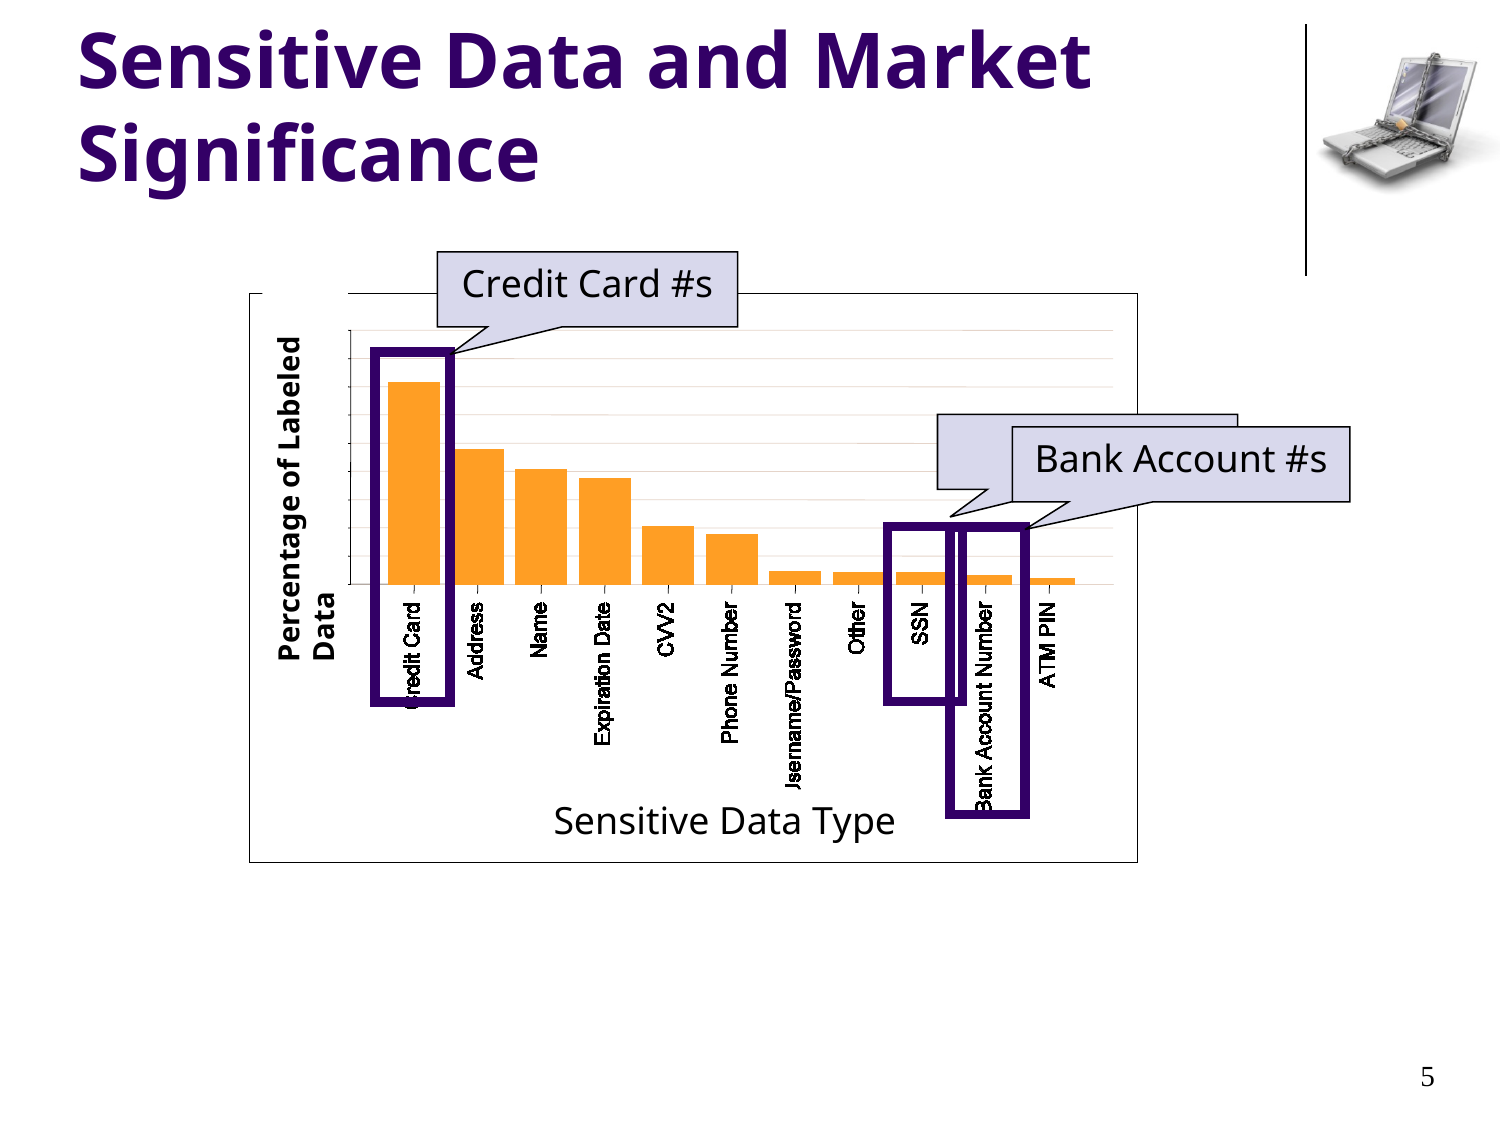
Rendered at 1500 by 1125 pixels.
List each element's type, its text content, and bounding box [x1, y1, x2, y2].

text_box [979, 691, 992, 700]
text_box [388, 382, 440, 585]
text_box [911, 632, 928, 645]
text_box [725, 634, 737, 650]
text_box [534, 615, 547, 631]
text_box [467, 655, 483, 680]
text_box [721, 731, 738, 743]
text_box [1039, 624, 1055, 636]
text_box [833, 572, 883, 585]
text_box [721, 664, 738, 676]
text_box Sensitive Data Type [537, 789, 913, 850]
text_box [471, 602, 483, 612]
text_box Bank Account #s [1012, 426, 1350, 530]
text_box [455, 449, 504, 585]
text_box Credit Card #s [437, 251, 738, 355]
text_box [979, 777, 992, 787]
text_box [595, 602, 610, 620]
text_box [642, 526, 694, 585]
text_box [896, 572, 945, 585]
text_box [725, 696, 737, 706]
text_box [404, 653, 420, 663]
text_box [1030, 578, 1075, 585]
text_box [979, 652, 992, 661]
text_box [1039, 618, 1055, 622]
text_box [579, 478, 631, 585]
text_box [721, 609, 738, 632]
text_box Percentage of Labeled Data [262, 251, 348, 677]
text_box [706, 534, 758, 585]
text_box [975, 765, 992, 775]
text_box <number> [1339, 1050, 1451, 1125]
text_box [769, 571, 821, 585]
text_box [975, 745, 992, 760]
picture [1307, 41, 1500, 200]
text_box [1039, 603, 1055, 616]
text_box [530, 644, 547, 657]
text_box [598, 653, 610, 663]
text_box [789, 621, 801, 668]
text_box [789, 773, 801, 782]
text_box [979, 788, 992, 799]
text_box [403, 603, 420, 619]
text_box [467, 643, 483, 654]
text_box [967, 575, 1012, 585]
text_box [852, 601, 865, 608]
text_box [403, 665, 420, 694]
text_box [789, 753, 801, 759]
text_box [1039, 644, 1055, 674]
text_box [975, 664, 992, 676]
text_box [534, 632, 547, 643]
text_box [975, 609, 992, 632]
picture [1299, 163, 1305, 200]
text_box [721, 719, 738, 729]
text_box [657, 603, 674, 643]
text_box [976, 683, 992, 689]
text_box [471, 613, 483, 641]
text_box [598, 620, 610, 631]
text_box [789, 730, 801, 741]
text_box [785, 603, 801, 619]
text_box [407, 621, 420, 632]
text_box [789, 761, 801, 772]
text_box [789, 742, 801, 752]
text_box [725, 707, 737, 718]
text_box [725, 684, 737, 695]
text_box [1039, 673, 1055, 688]
text_box [785, 784, 801, 789]
text_box [725, 601, 737, 608]
text_box [595, 665, 610, 704]
text_box [594, 710, 614, 745]
text_box [789, 713, 801, 729]
text_box [594, 632, 610, 645]
text_box [852, 609, 865, 621]
text_box [657, 642, 674, 657]
text_box [789, 669, 801, 680]
text_box SSNs [937, 414, 1238, 517]
text_box [979, 702, 992, 712]
text_box [911, 603, 928, 616]
text_box [534, 602, 547, 614]
text_box [515, 469, 567, 585]
title Sensitive Data and Market Significance [62, 45, 1426, 163]
text_box [911, 618, 928, 631]
text_box [403, 633, 420, 647]
text_box [848, 622, 865, 654]
text_box [979, 634, 992, 650]
text_box [785, 681, 801, 712]
text_box [726, 652, 738, 661]
text_box [975, 800, 992, 810]
text_box [979, 713, 992, 745]
text_box [979, 601, 992, 608]
